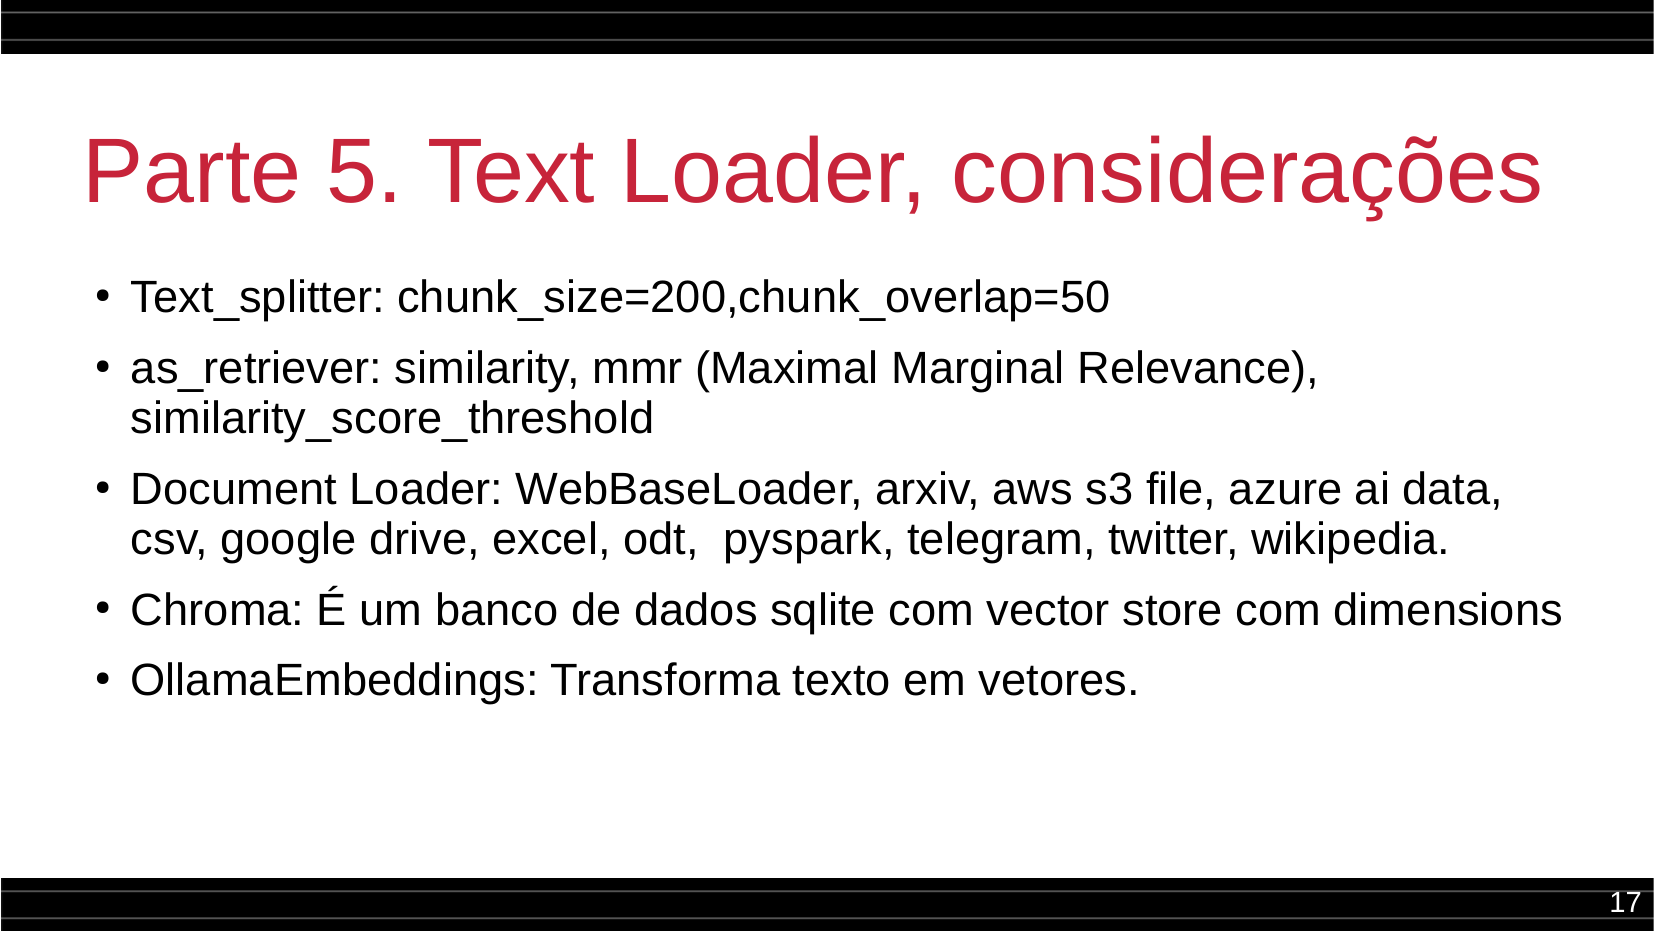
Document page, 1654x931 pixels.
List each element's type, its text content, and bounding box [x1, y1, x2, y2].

title Parte 5. Text Loader, considerações [82, 92, 1571, 249]
picture [1, 878, 1654, 931]
picture [1, 0, 1654, 54]
list Text_splitter: chunk_size=200,chunk_overlap=50 as_retriever: similarity, mmr (Maximal Marginal Relevance), similarity_score_threshold Document Loader: WebBaseLoader, arxiv, aws s3 file, azure ai data, csv, google drive, excel, odt, pyspark, telegram, twitter, wikipedia. Chroma: É um banco de dados sqlite com vector store com dimensions OllamaEmbeddings: Transforma texto em vetores. [82, 271, 1571, 758]
